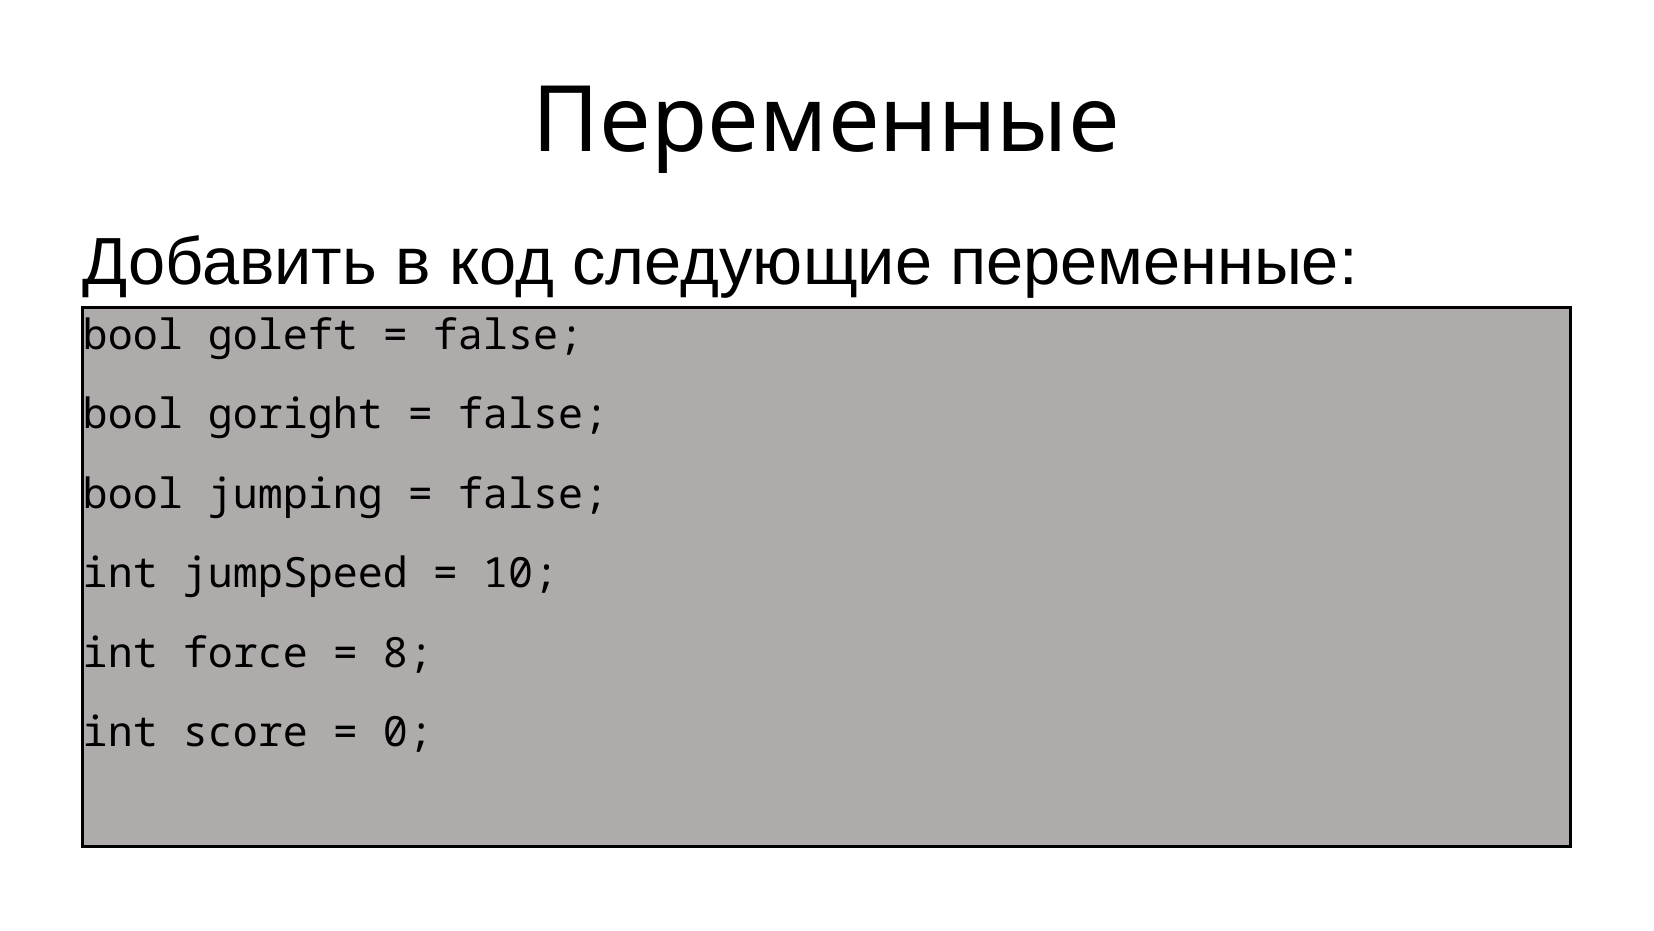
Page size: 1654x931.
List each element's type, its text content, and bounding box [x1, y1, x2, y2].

text_box bool goleft = false; bool goright = false; bool jumping = false; int jumpSpeed = 10; int force = 8; int score = 0; [82, 307, 1571, 847]
title Переменные [82, 37, 1571, 193]
list Добавить в код следующие переменные: [82, 217, 1571, 306]
